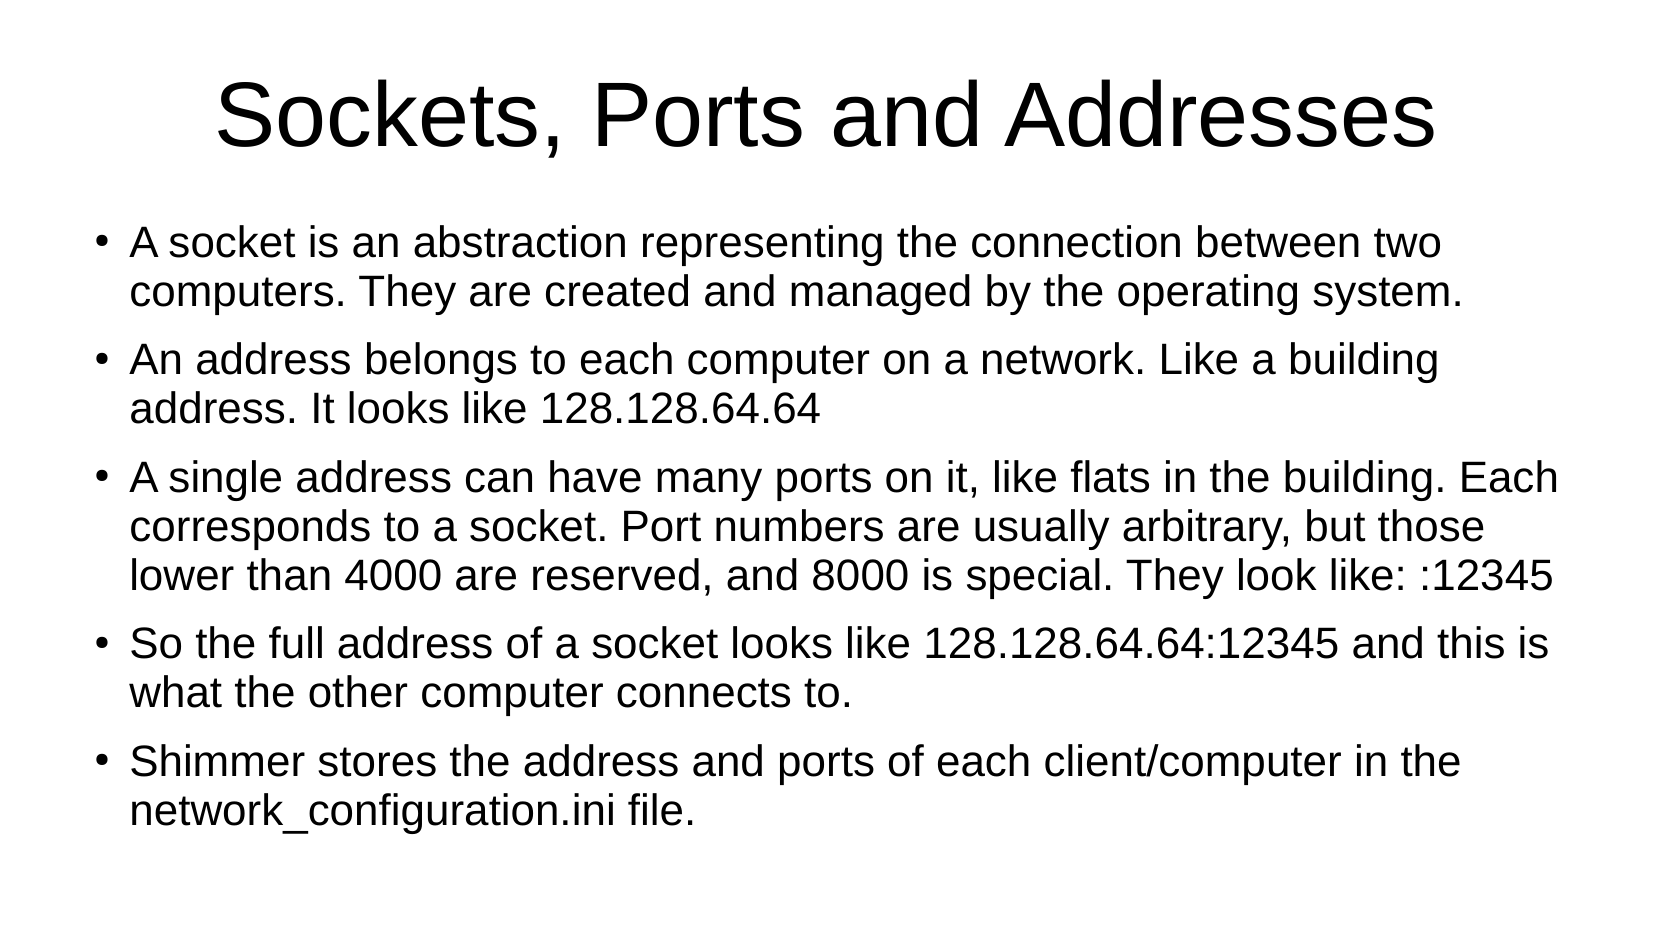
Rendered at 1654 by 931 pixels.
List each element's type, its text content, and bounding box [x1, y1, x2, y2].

title Sockets, Ports and Addresses [82, 37, 1571, 193]
list A socket is an abstraction representing the connection between two computers. They are created and managed by the operating system. An address belongs to each computer on a network. Like a building address. It looks like 128.128.64.64 A single address can have many ports on it, like flats in the building. Each corresponds to a socket. Port numbers are usually arbitrary, but those lower than 4000 are reserved, and 8000 is special. They look like: :12345 So the full address of a socket looks like 128.128.64.64:12345 and this is what the other computer connects to. Shimmer stores the address and ports of each client/computer in the network_configuration.ini file. [82, 217, 1571, 886]
